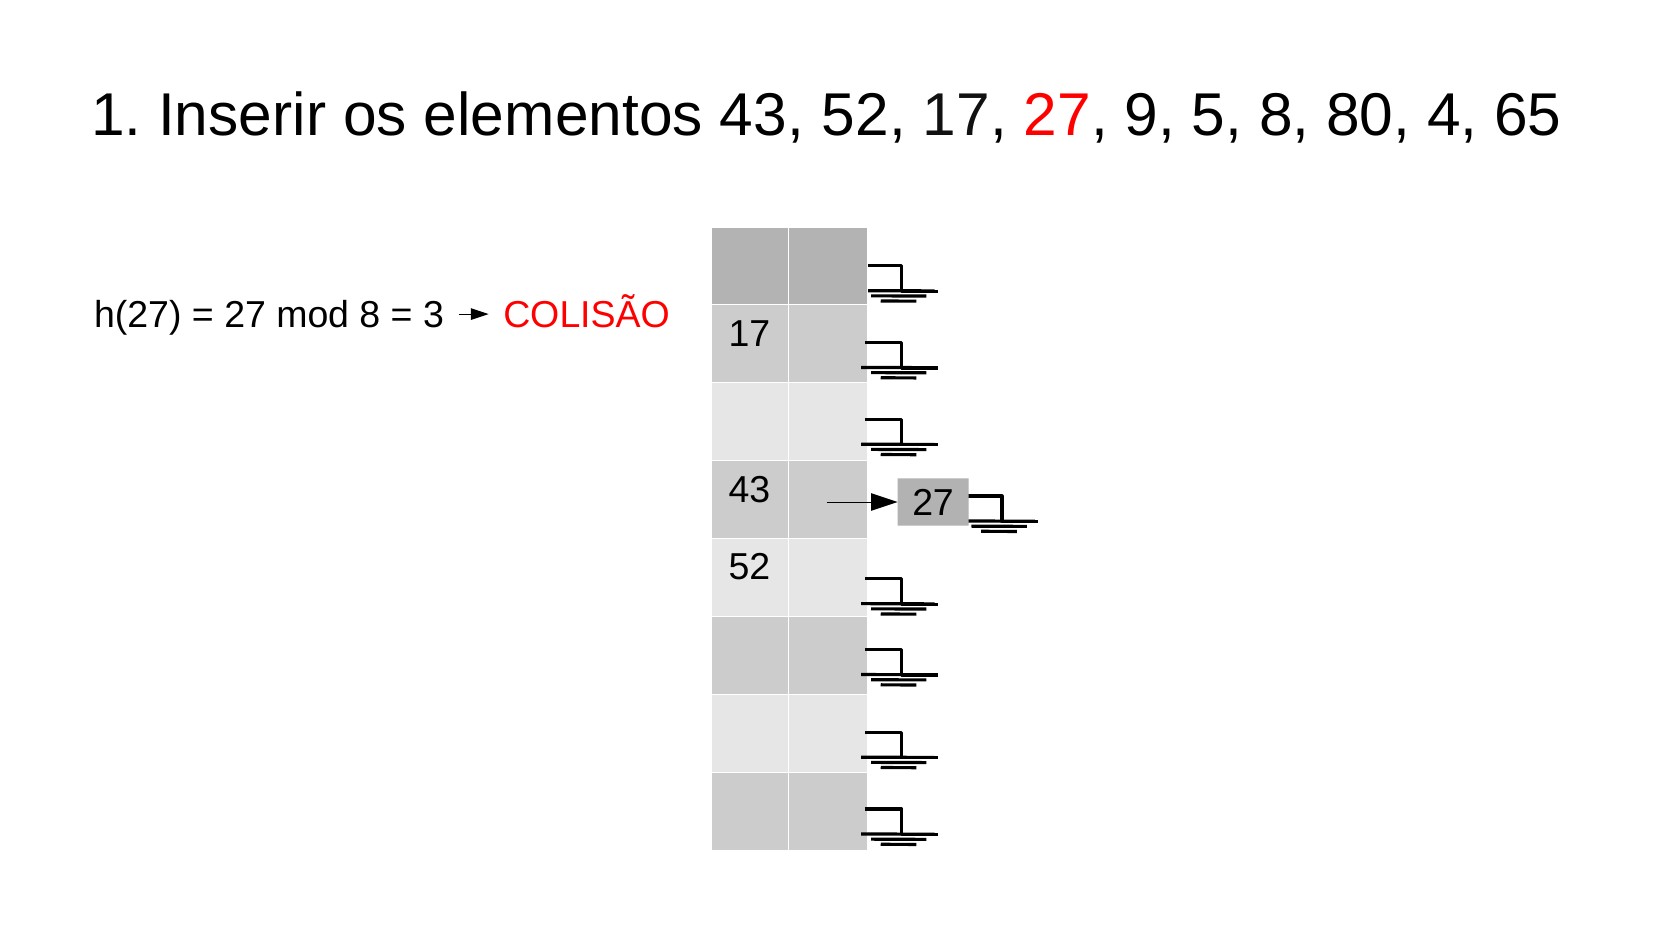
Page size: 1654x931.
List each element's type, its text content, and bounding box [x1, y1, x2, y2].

table_cell [712, 617, 788, 694]
table_cell 17 [712, 305, 788, 382]
table_cell [789, 305, 867, 382]
table_cell [789, 617, 867, 694]
table_cell [789, 461, 867, 538]
table_cell [789, 773, 867, 850]
table_cell [712, 383, 788, 460]
table_cell [712, 695, 788, 772]
text_box h(27) = 27 mod 8 = 3 [79, 285, 459, 343]
table_cell 52 [712, 539, 788, 616]
text_box 27 [897, 478, 969, 526]
title 1. Inserir os elementos 43, 52, 17, 27, 9, 5, 8, 80, 4, 65 [82, 37, 1571, 193]
table_header [789, 228, 867, 304]
table_cell [789, 539, 867, 616]
table_header [712, 228, 788, 304]
text_box COLISÃO [488, 285, 686, 343]
table_cell [789, 383, 867, 460]
table_cell [712, 773, 788, 850]
table_cell [789, 695, 867, 772]
table_cell 43 [712, 461, 788, 538]
